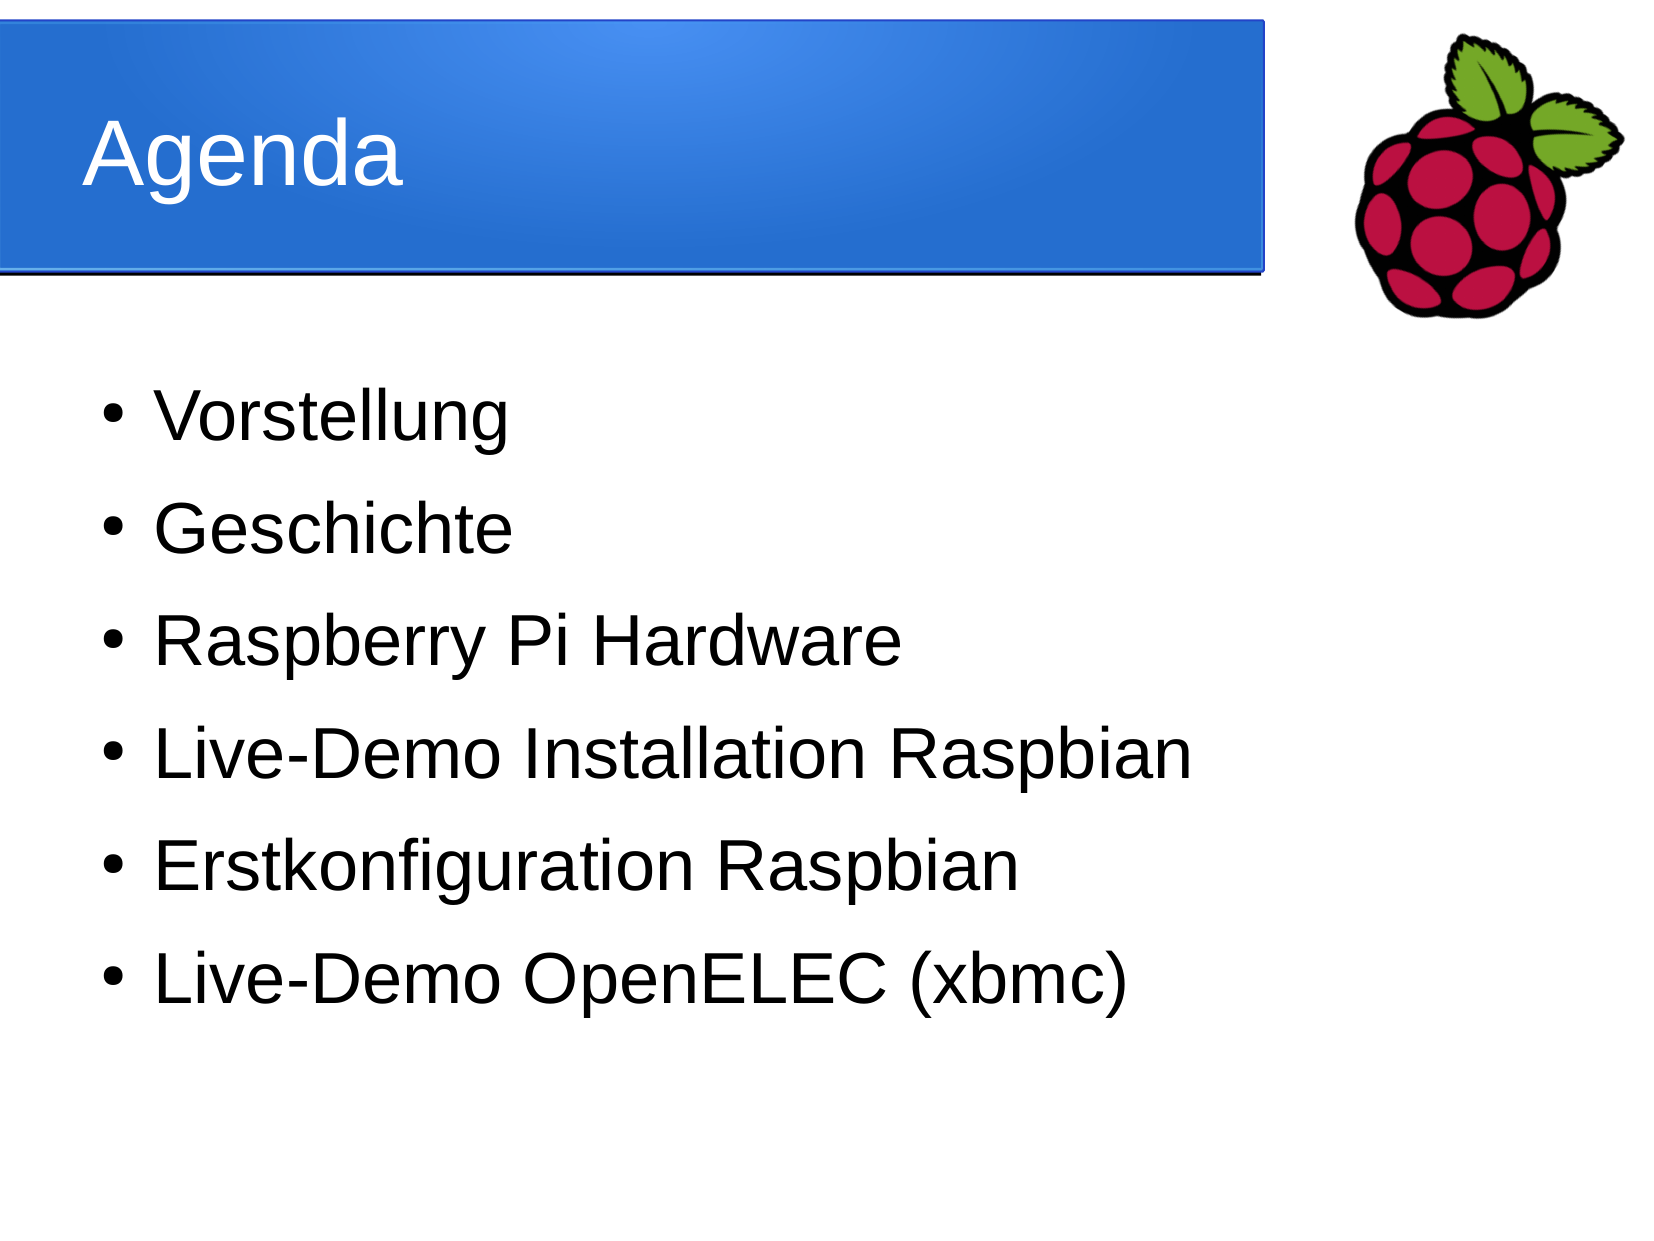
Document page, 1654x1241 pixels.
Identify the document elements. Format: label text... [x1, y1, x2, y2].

list Vorstellung Geschichte Raspberry Pi Hardware Live-Demo Installation Raspbian Erstkonfiguration Raspbian Live-Demo OpenELEC (xbmc) [82, 375, 1538, 1095]
picture [1305, 15, 1642, 370]
title Agenda [82, 49, 1250, 257]
